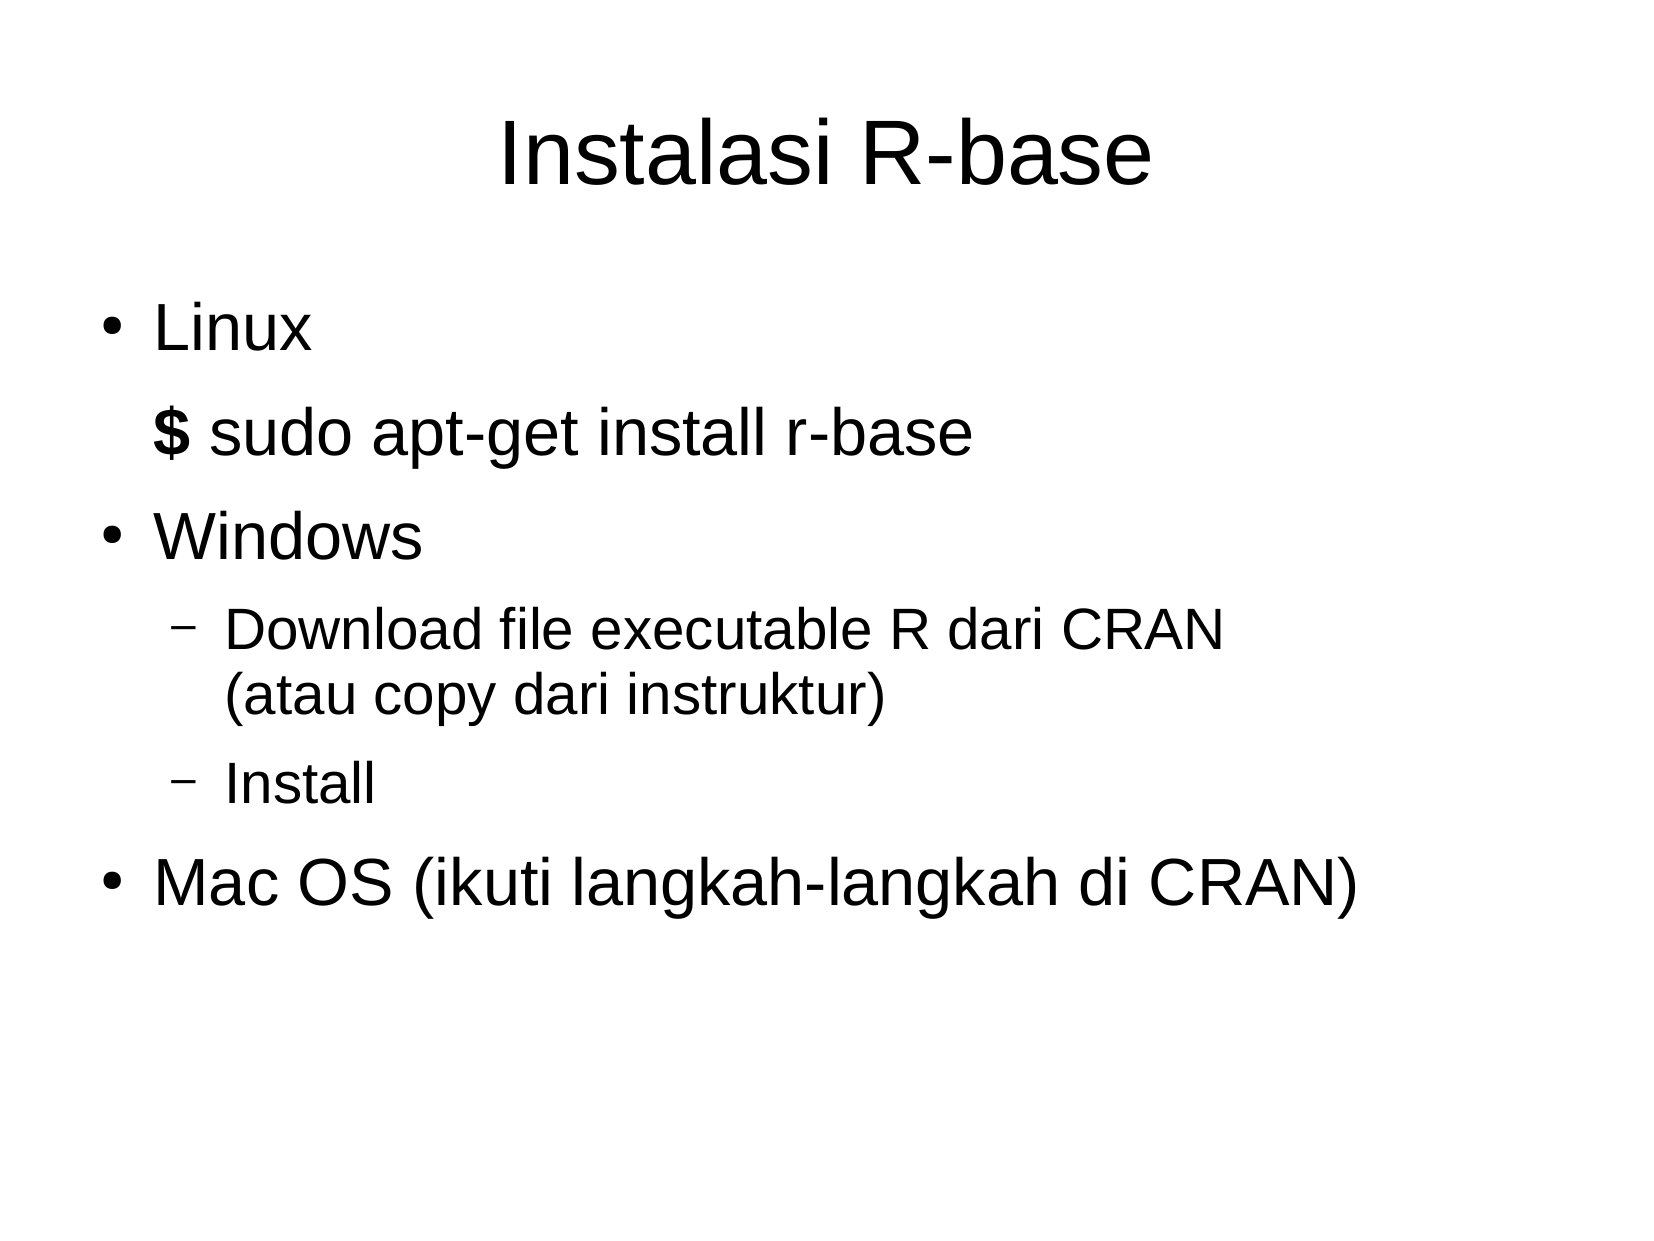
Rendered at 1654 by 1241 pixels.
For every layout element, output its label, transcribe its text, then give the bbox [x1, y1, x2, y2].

title Instalasi R-base [82, 49, 1571, 257]
list Linux $ sudo apt-get install r-base Windows Download file executable R dari CRAN (atau copy dari instruktur) Install Mac OS (ikuti langkah-langkah di CRAN) [82, 290, 1571, 1010]
